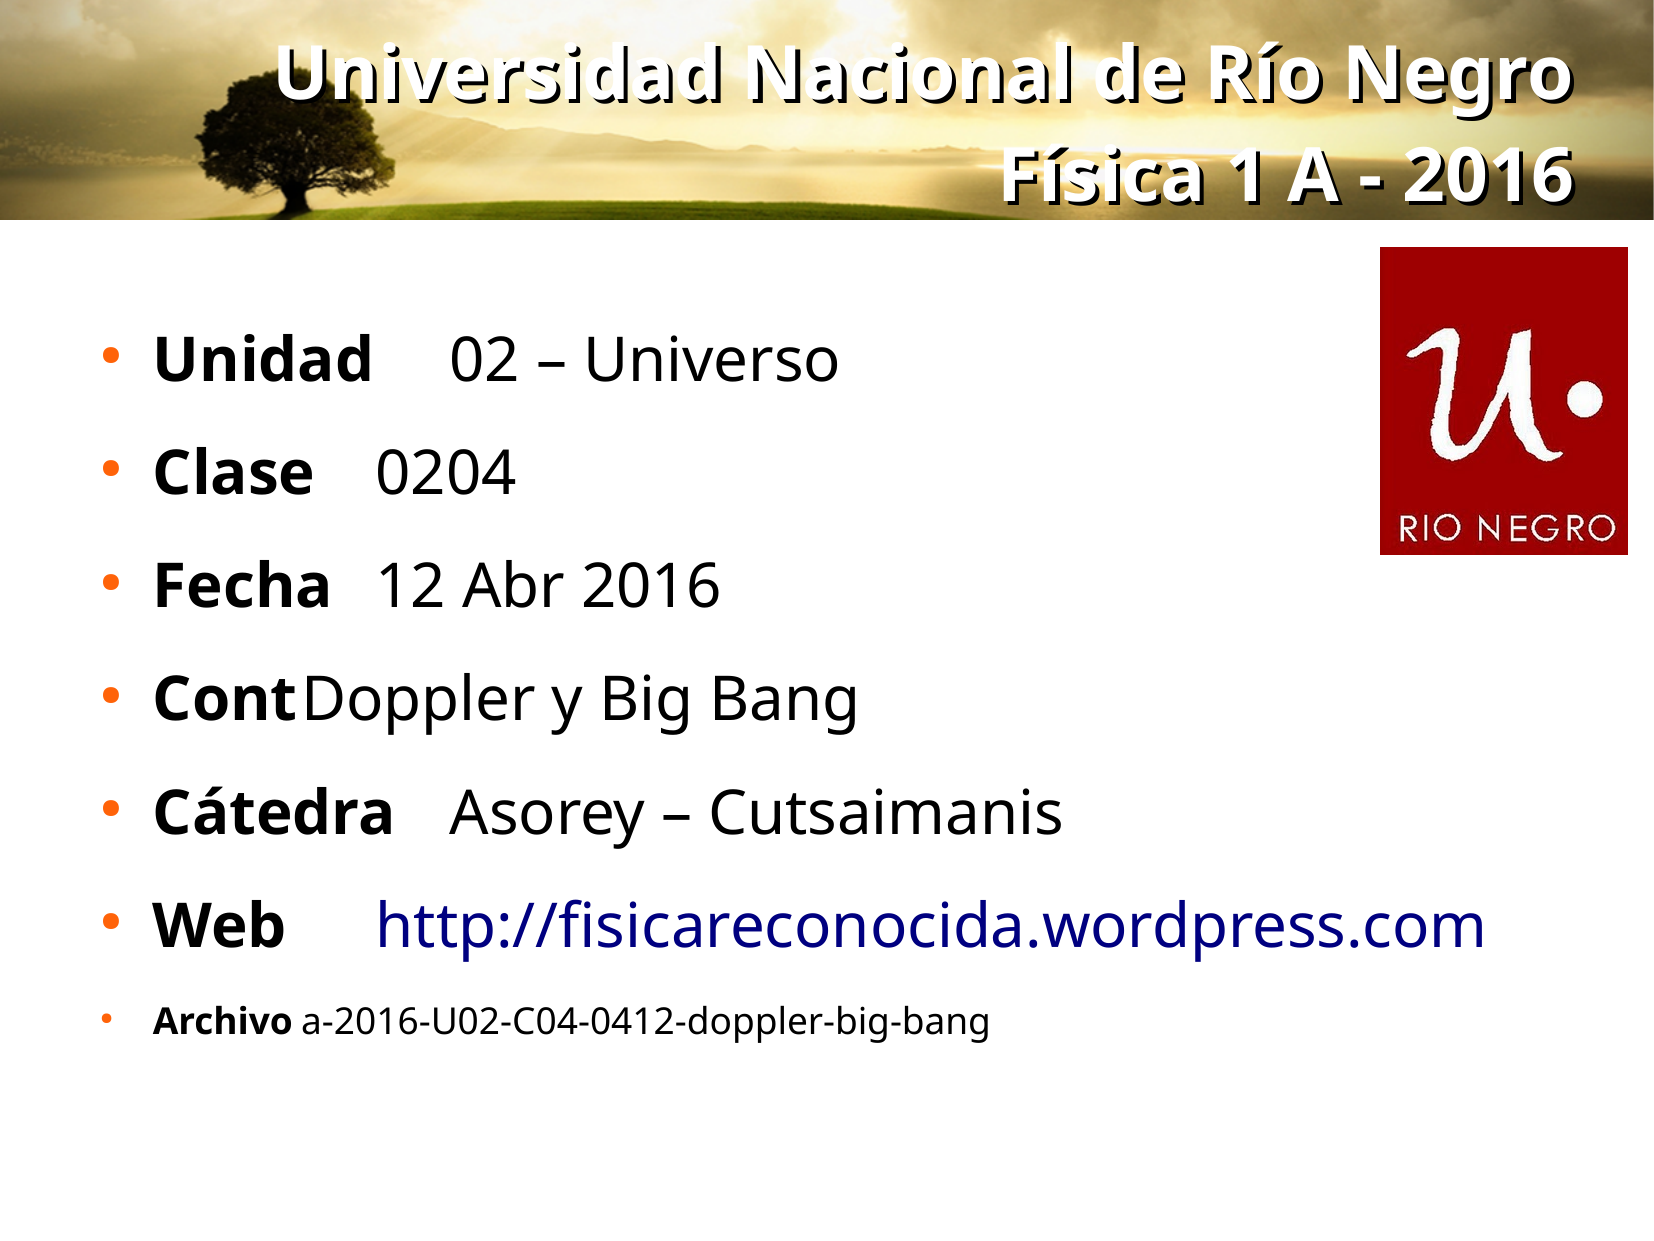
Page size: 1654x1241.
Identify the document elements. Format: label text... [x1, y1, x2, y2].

picture [1380, 247, 1628, 556]
list Unidad 02 – Universo Clase 0204 Fecha 12 Abr 2016 Cont Doppler y Big Bang Cátedra Asorey – Cutsaimanis Web http://fisicareconocida.wordpress.com Archivo a-2016-U02-C04-0412-doppler-big-bang [82, 315, 1571, 1126]
picture [0, 0, 1654, 220]
title Universidad Nacional de Río Negro Física 1 A - 2016 [86, 2, 1576, 241]
